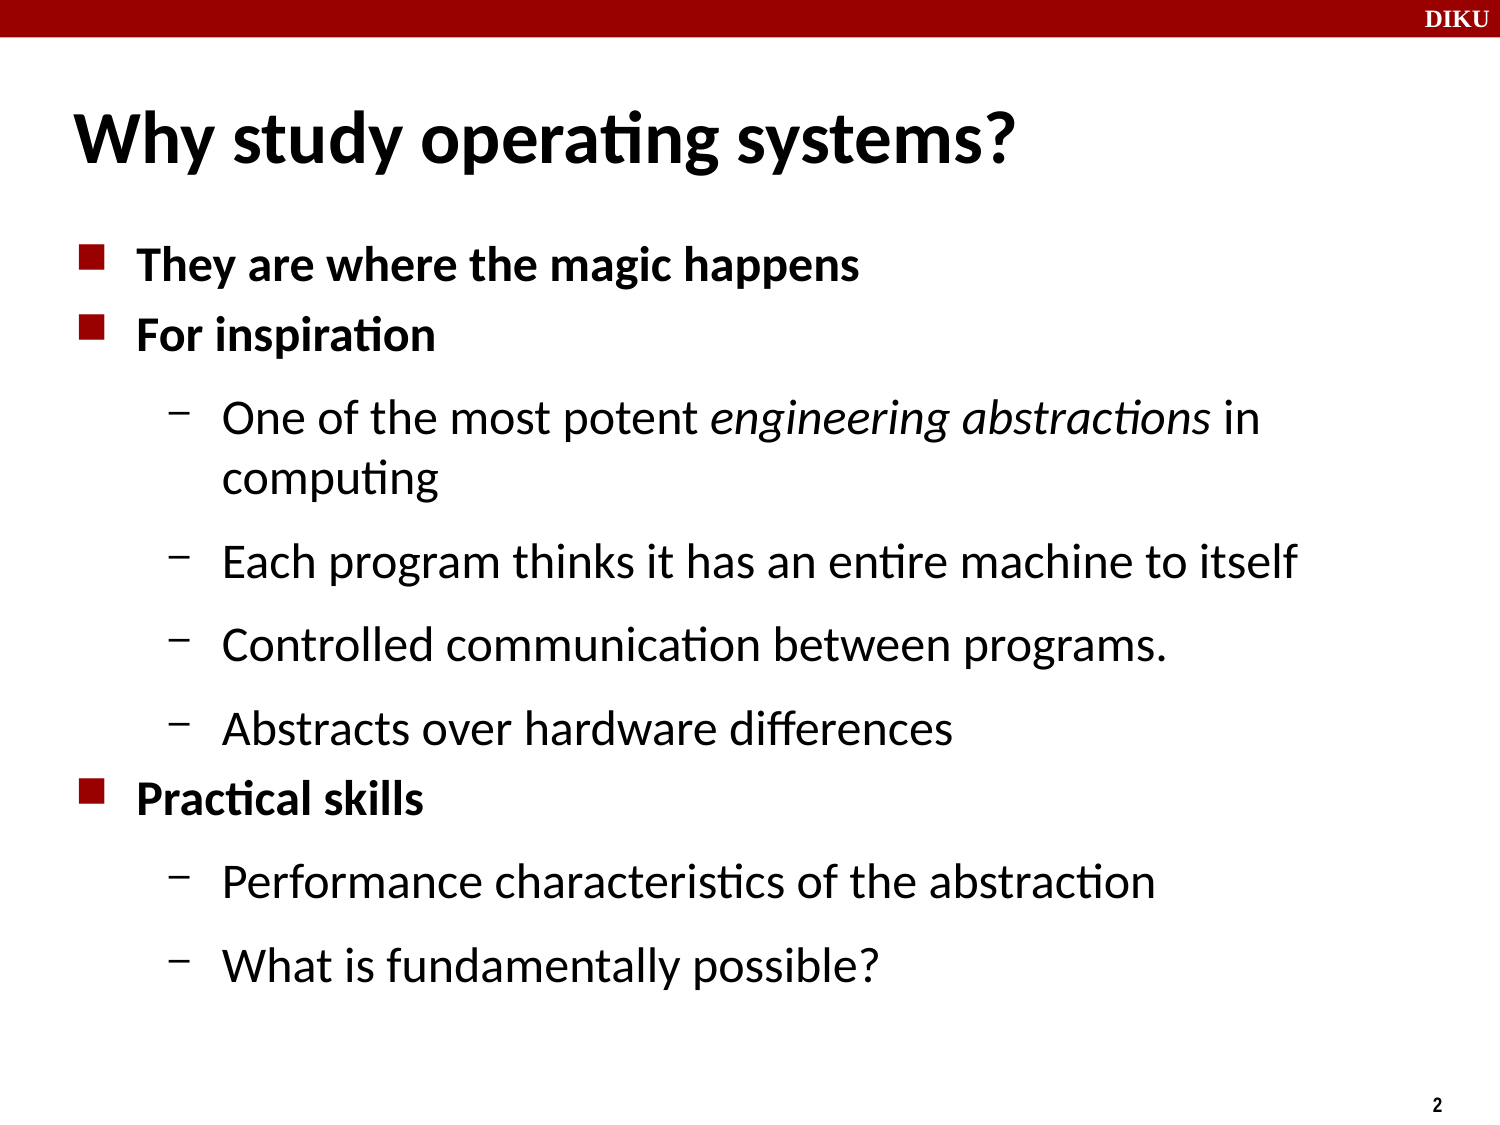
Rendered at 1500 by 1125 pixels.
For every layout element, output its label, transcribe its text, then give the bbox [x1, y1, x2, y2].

list They are where the magic happens For inspiration One of the most potent engineering abstractions in computing Each program thinks it has an entire machine to itself Controlled communication between programs. Abstracts over hardware differences Practical skills Performance characteristics of the abstraction What is fundamentally possible? [65, 223, 1361, 1040]
title Why study operating systems? [58, 71, 1304, 197]
